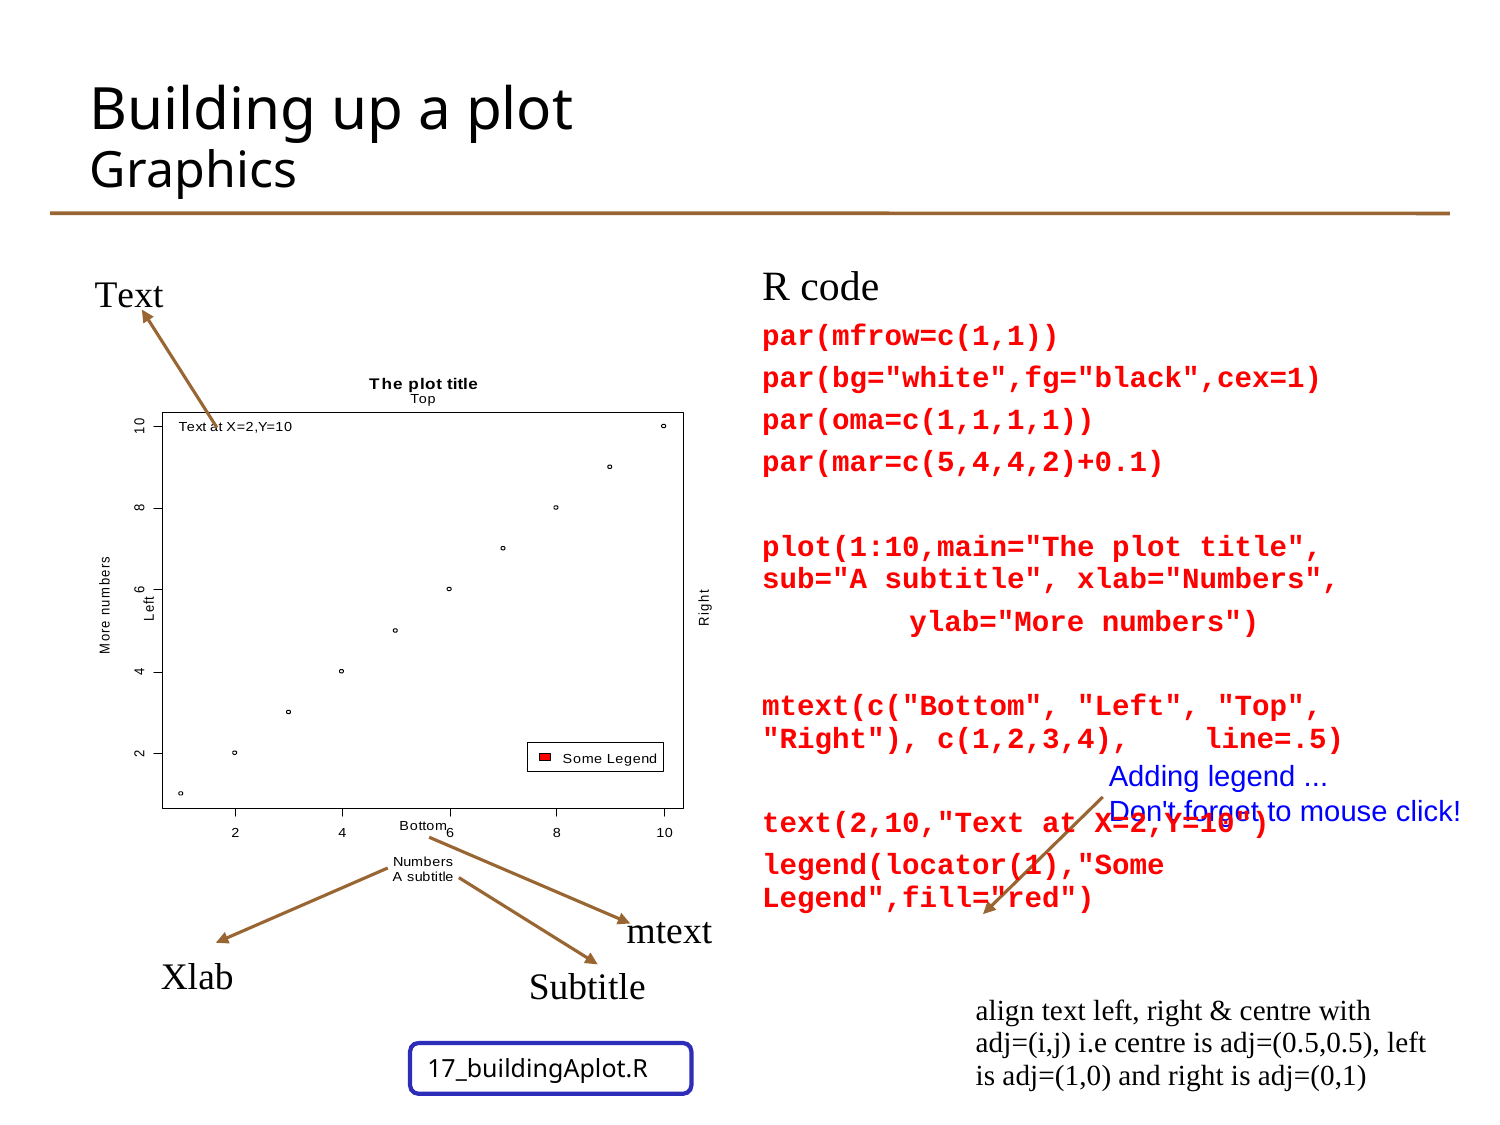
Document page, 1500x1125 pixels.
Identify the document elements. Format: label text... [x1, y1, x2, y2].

text_box R code par(mfrow=c(1,1)) par(bg="white",fg="black",cex=1) par(oma=c(1,1,1,1)) par(mar=c(5,4,4,2)+0.1) plot(1:10,main="The plot title", sub="A subtitle", xlab="Numbers", ylab="More numbers") mtext(c("Bottom", "Left", "Top", "Right"), c(1,2,3,4), line=.5) text(2,10,"Text at X=2,Y=10") legend(locator(1),"Some Legend",fill="red") [762, 263, 1425, 1006]
text_box Adding legend ... Don't forget to mouse click! [1425, 749, 1477, 833]
text_box Subtitle [514, 954, 661, 1016]
picture [75, 338, 737, 898]
text_box align text left, right & centre with adj=(i,j) i.e centre is adj=(0.5,0.5), left is adj=(1,0) and right is adj=(0,1) [960, 984, 1458, 1100]
text_box Building up a plot Graphics [75, 44, 1425, 233]
text_box 17_buildingAplot.R [410, 1042, 692, 1094]
text_box Xlab [146, 945, 249, 1006]
text_box Text [79, 263, 179, 325]
text_box mtext [611, 899, 728, 961]
